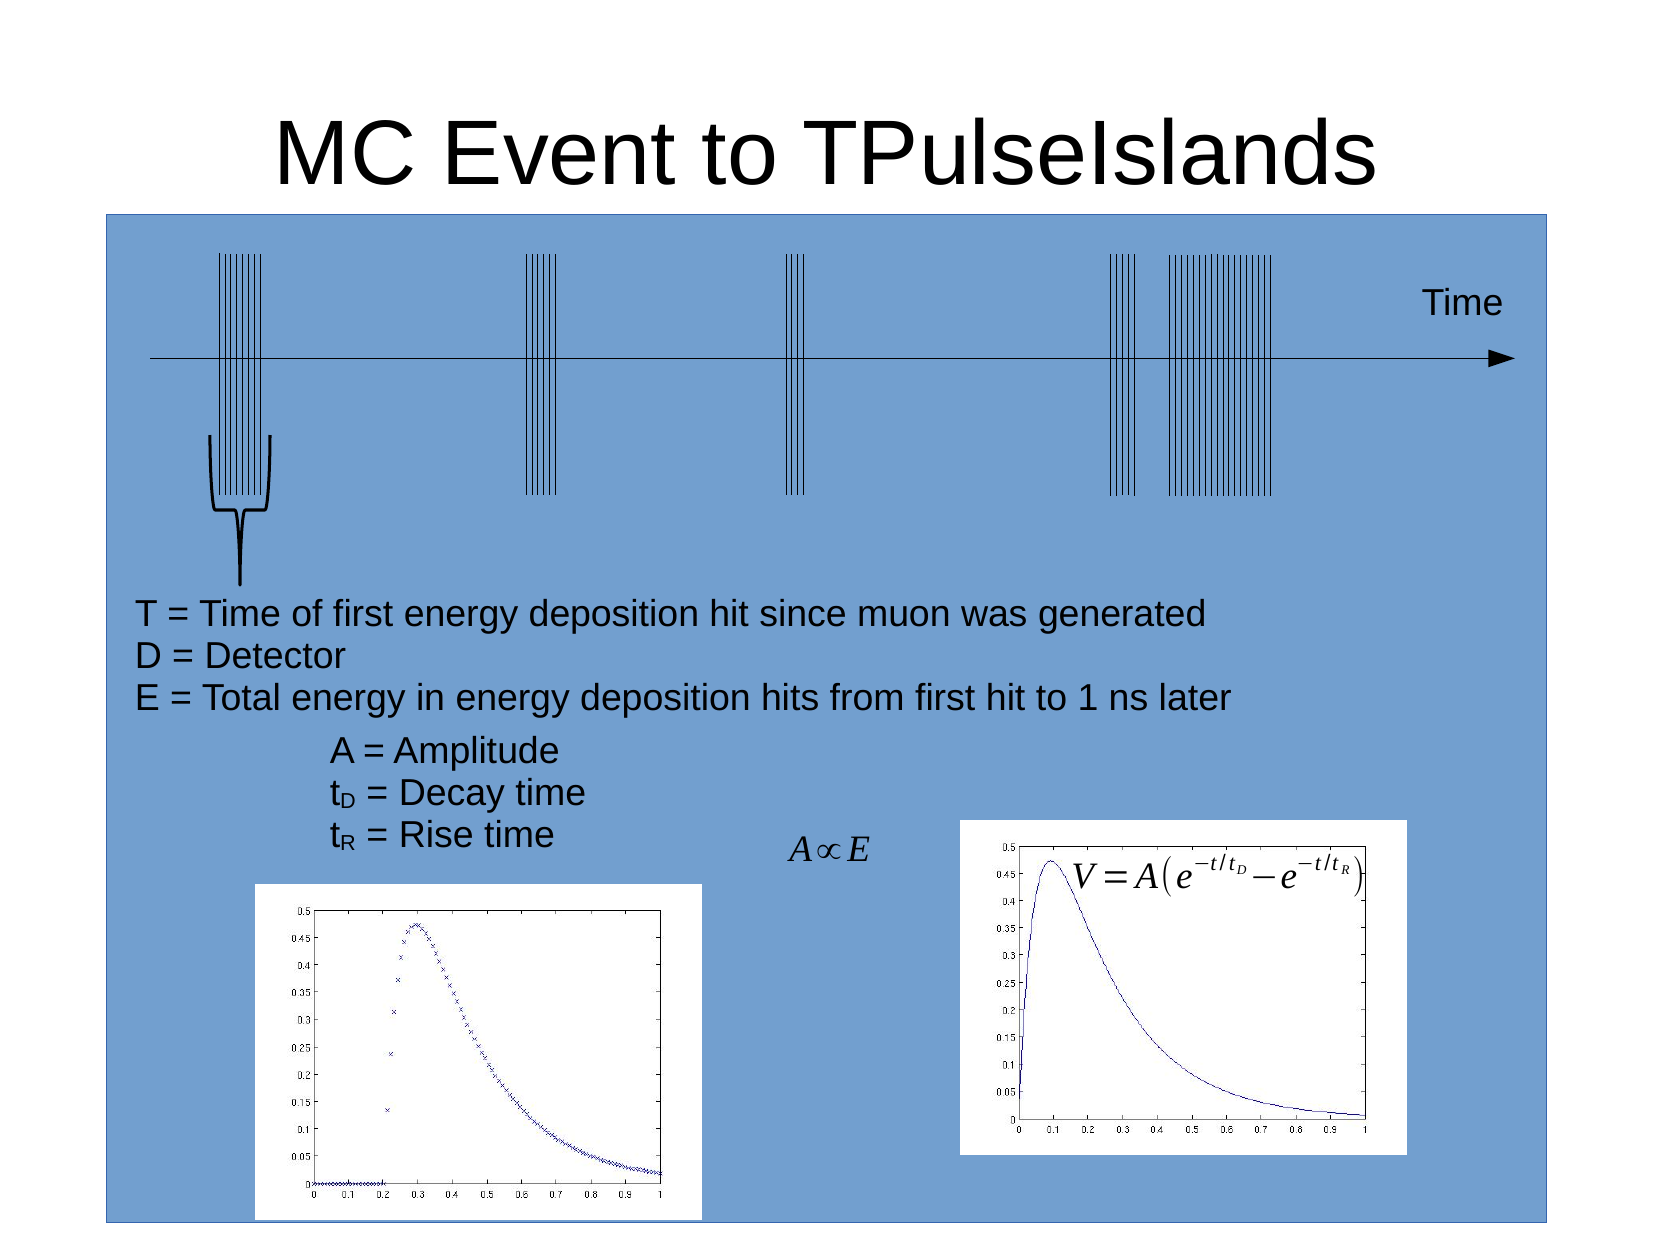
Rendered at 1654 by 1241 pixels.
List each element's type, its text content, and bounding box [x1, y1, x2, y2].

chart [1065, 849, 1371, 901]
chart [780, 828, 880, 871]
text_box [106, 214, 1547, 1223]
text_box T = Time of first energy deposition hit since muon was generated D = Detector E = Total energy in energy deposition hits from first hit to 1 ns later [120, 585, 1276, 726]
title MC Event to TPulseIslands [82, 49, 1571, 257]
text_box A = Amplitude tD = Decay time tR = Rise time [315, 722, 616, 884]
picture [960, 820, 1407, 1156]
text_box Time [1395, 273, 1531, 331]
picture [255, 884, 702, 1220]
